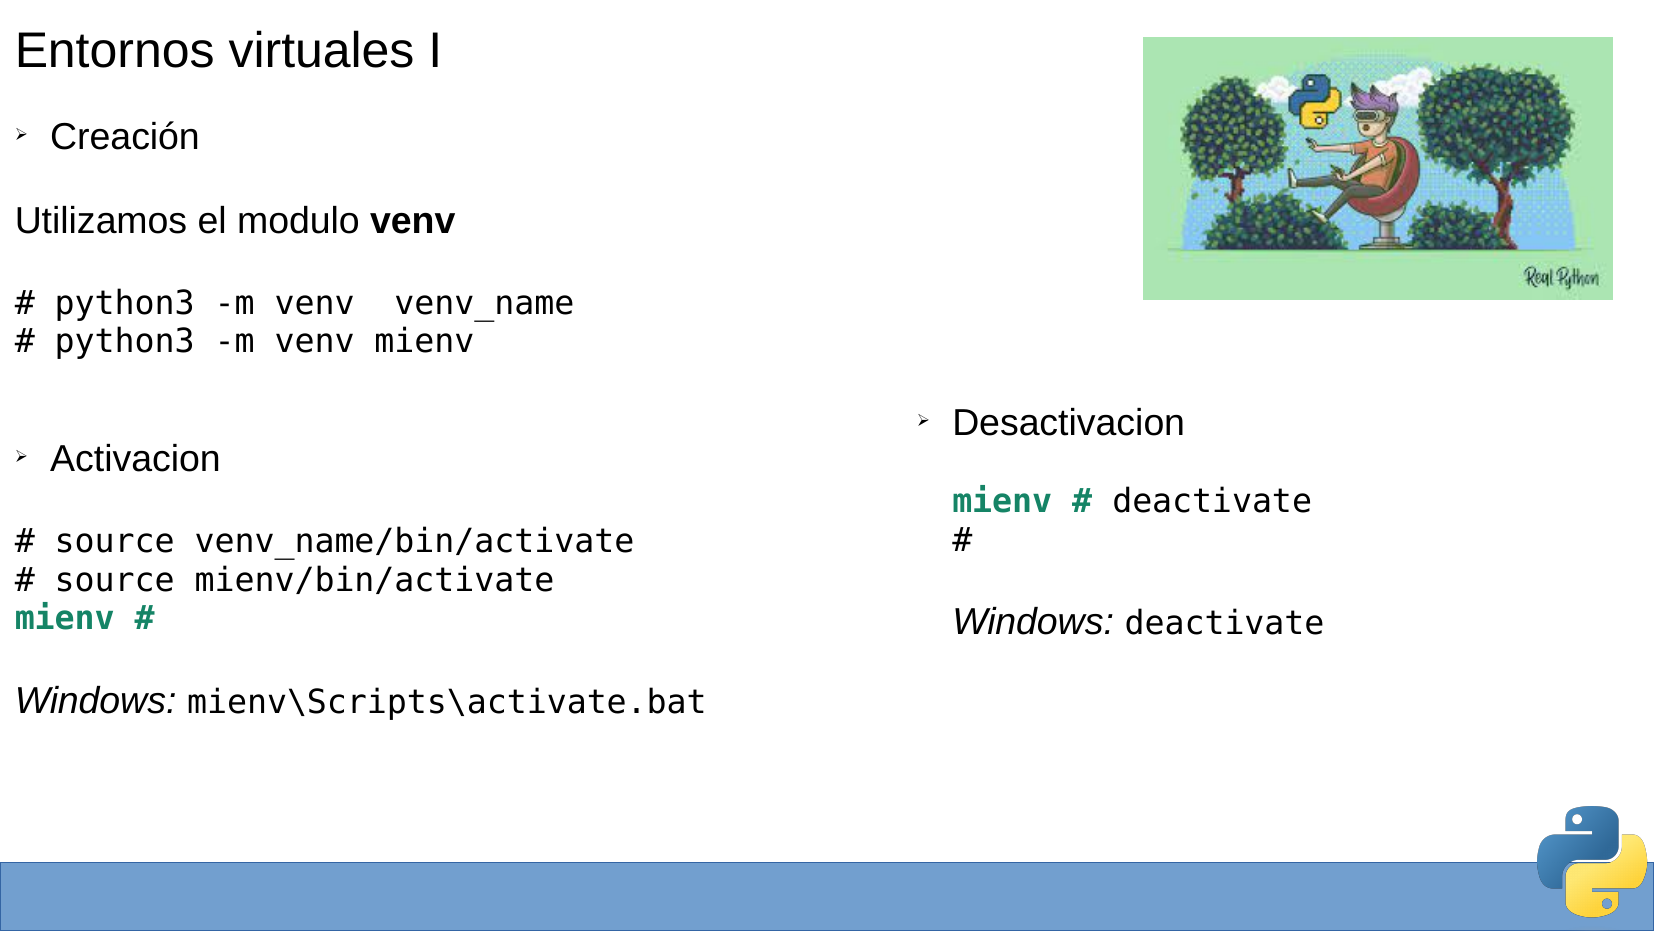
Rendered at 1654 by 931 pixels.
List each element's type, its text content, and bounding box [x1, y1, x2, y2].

picture [1537, 806, 1651, 931]
text_box Creación Utilizamos el modulo venv # python3 -m venv venv_name # python3 -m venv mienv Activacion # source venv_name/bin/activate # source mienv/bin/activate mienv # Windows: mienv\Scripts\activate.bat [0, 108, 751, 729]
picture [1143, 37, 1613, 300]
text_box Entornos virtuales I [0, 15, 1654, 86]
text_box [0, 862, 1537, 931]
text_box Desactivacion mienv # deactivate # Windows: deactivate [902, 393, 1500, 651]
